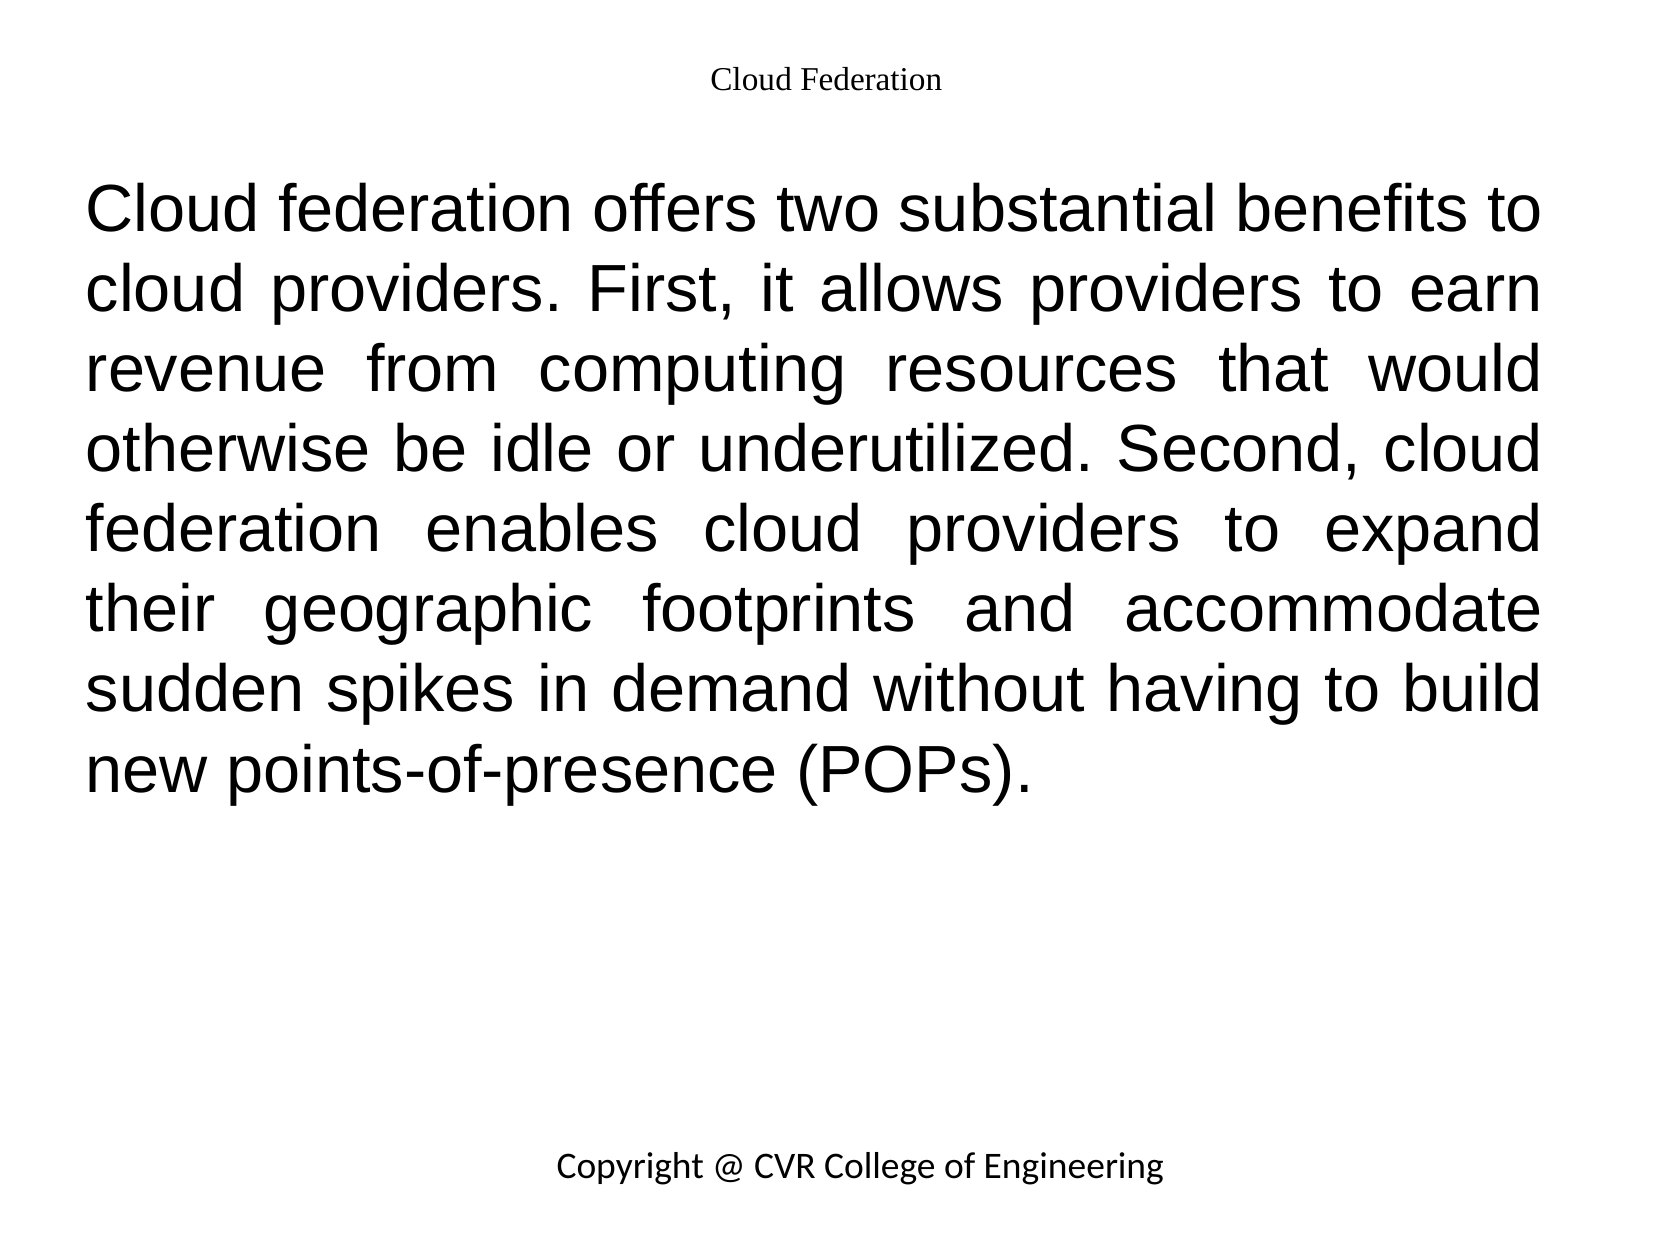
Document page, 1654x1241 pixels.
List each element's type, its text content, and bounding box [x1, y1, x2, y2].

title Cloud Federation [82, 49, 1571, 211]
list Cloud federation offers two substantial benefits to cloud providers. First, it allows providers to earn revenue from computing resources that would otherwise be idle or underutilized. Second, cloud federation enables cloud providers to expand their geographic footprints and accommodate sudden spikes in demand without having to build new points-of-presence (POPs). [70, 157, 1559, 877]
